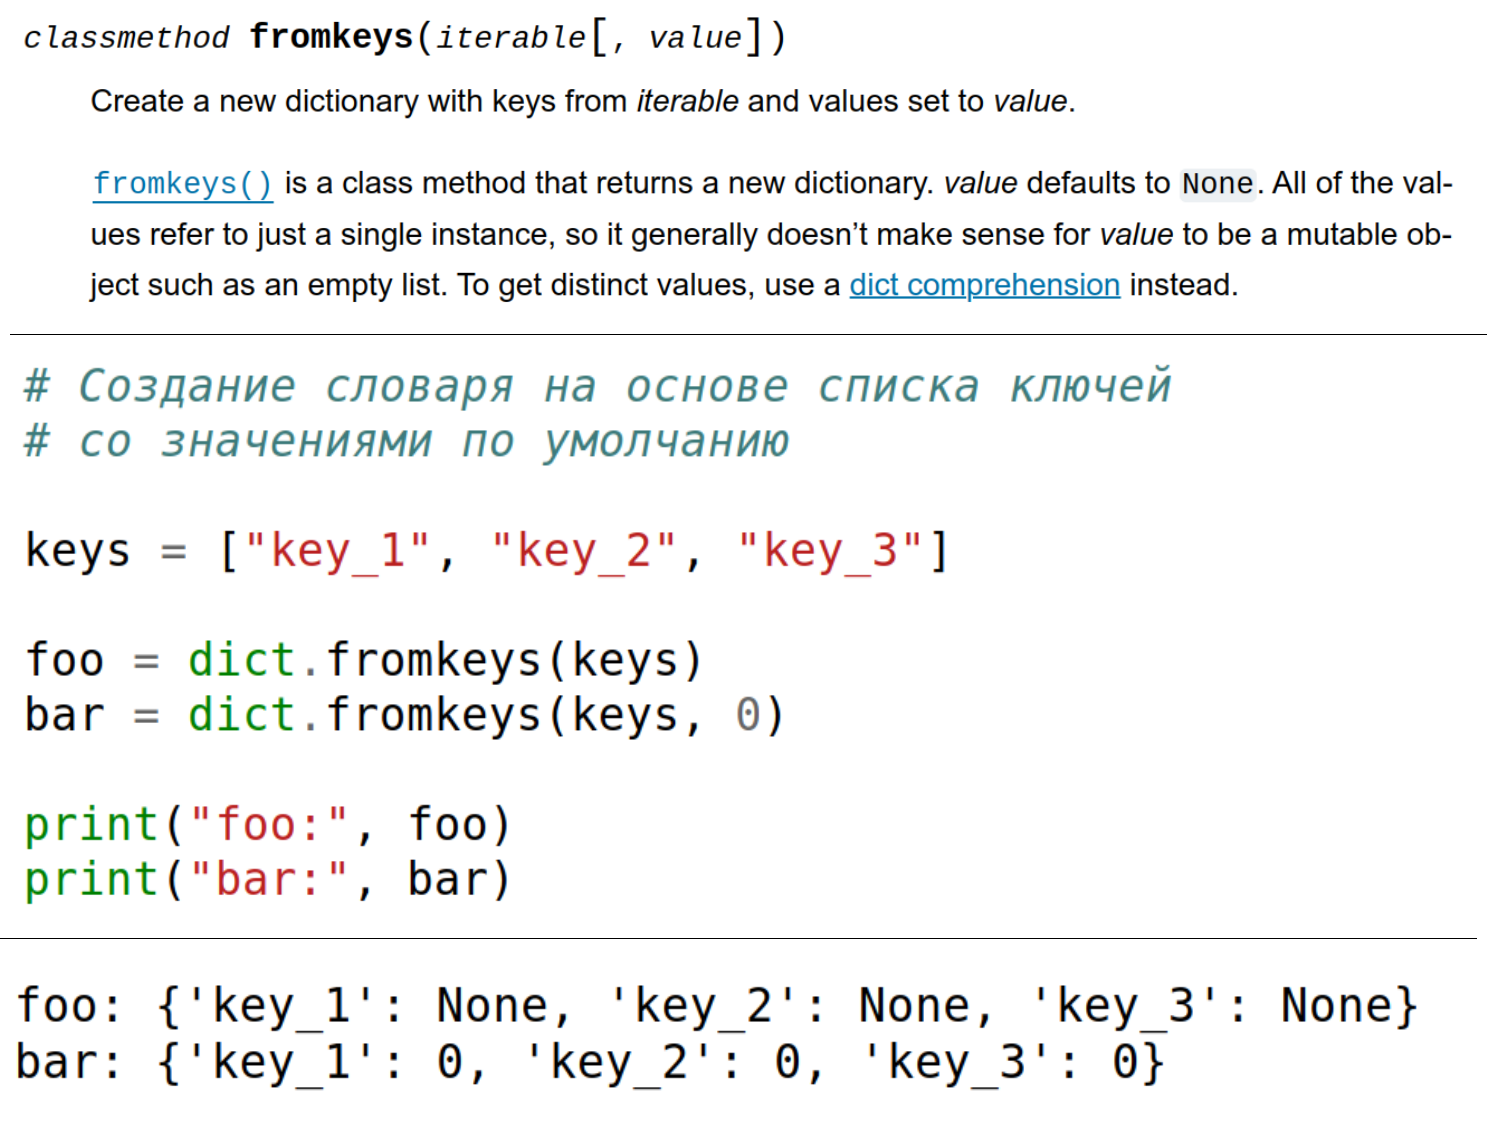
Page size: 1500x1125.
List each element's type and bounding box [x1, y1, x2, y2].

picture [3, 967, 1429, 1108]
picture [2, 350, 1194, 927]
picture [10, 13, 1478, 311]
